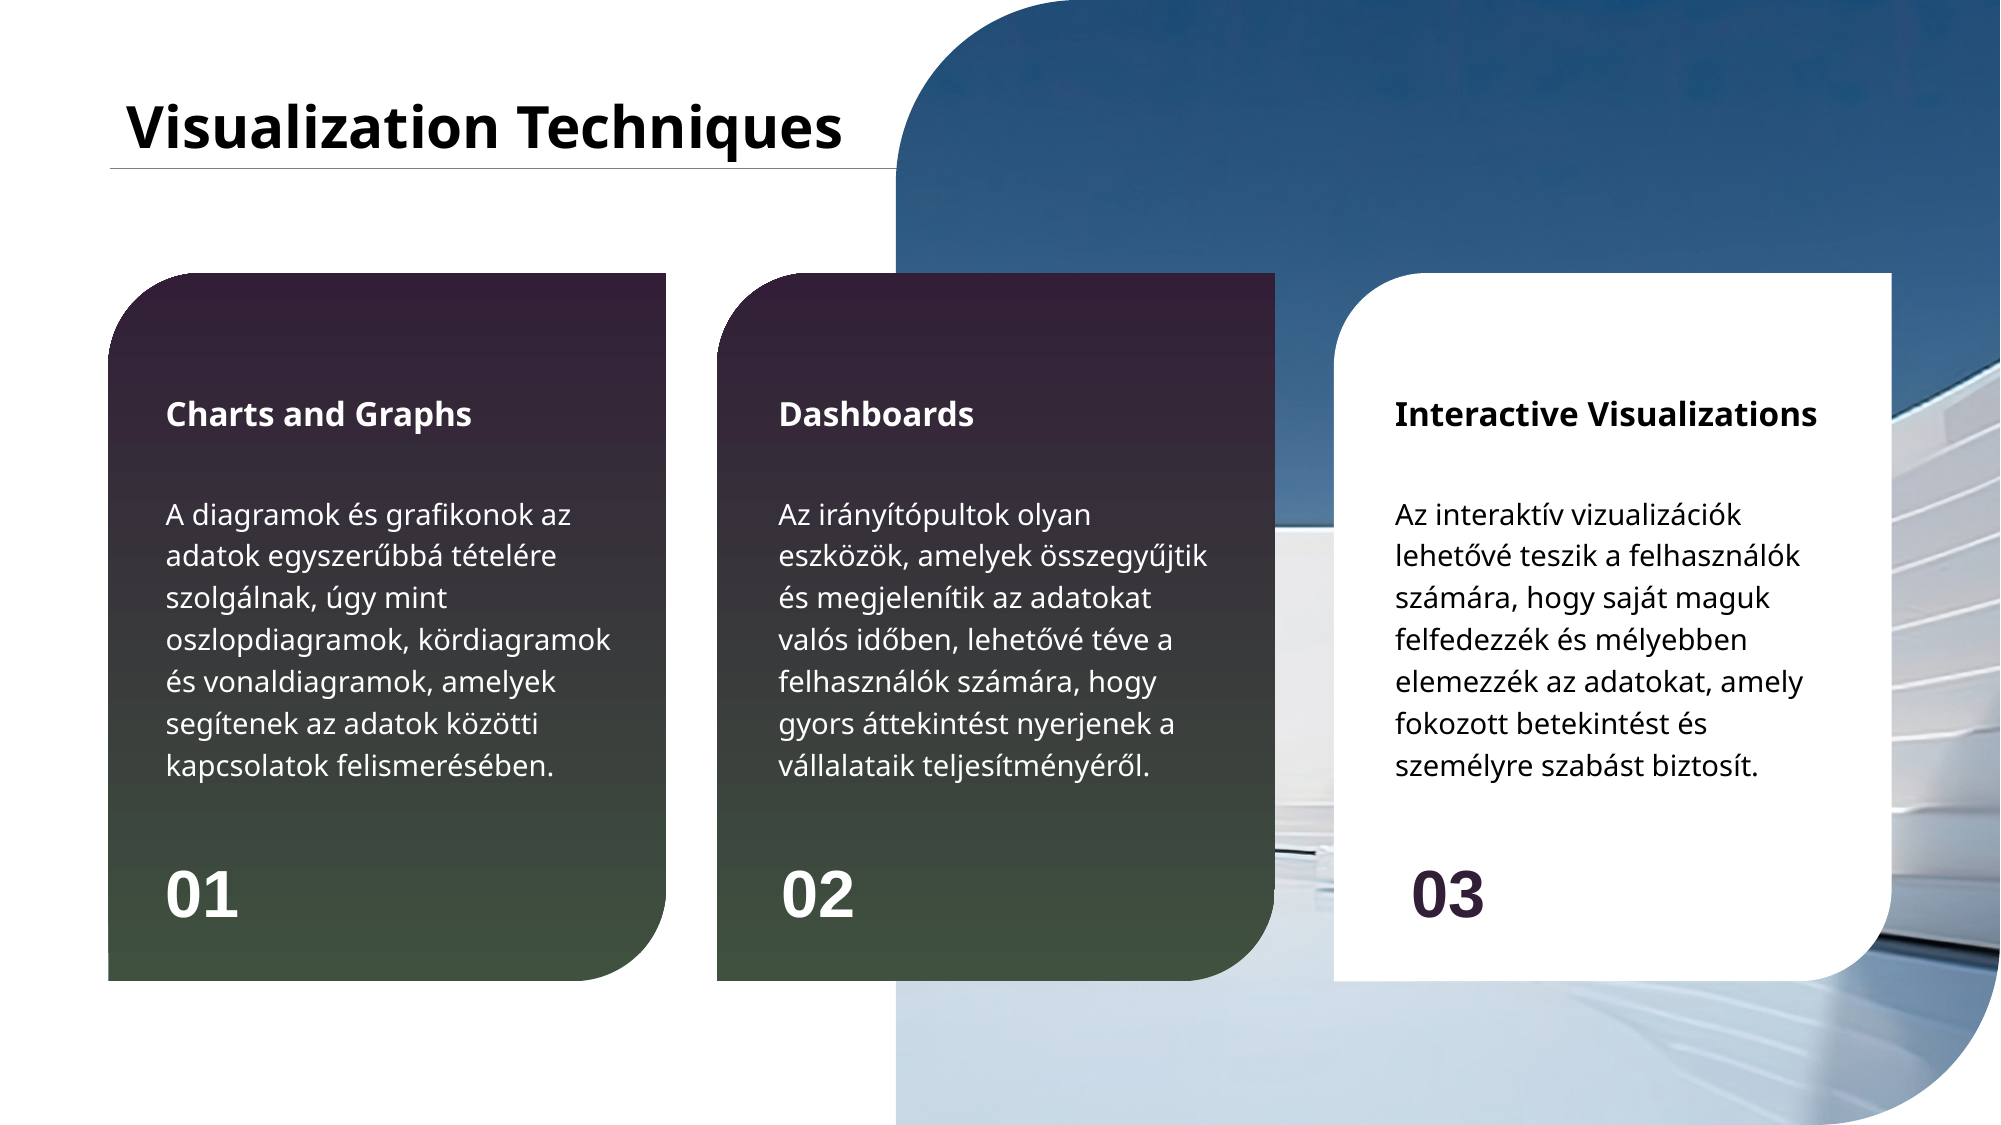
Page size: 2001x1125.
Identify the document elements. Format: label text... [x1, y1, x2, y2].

text_box Interactive Visualizations [1380, 385, 1862, 441]
text_box 02 [766, 842, 871, 939]
text_box A diagramok és grafikonok az adatok egyszerűbbá tételére szolgálnak, úgy mint oszlopdiagramok, kördiagramok és vonaldiagramok, amelyek segítenek az adatok közötti kapcsolatok felismerésében. [150, 481, 633, 790]
text_box Visualization Techniques [111, 0, 1892, 169]
text_box Charts and Graphs [150, 385, 633, 441]
text_box [716, 0, 2000, 1125]
text_box Az interaktív vizualizációk lehetővé teszik a felhasználók számára, hogy saját maguk felfedezzék és mélyebben elemezzék az adatokat, amely fokozott betekintést és személyre szabást biztosít. [1380, 481, 1862, 790]
text_box Az irányítópultok olyan eszközök, amelyek összegyűjtik és megjelenítik az adatokat valós időben, lehetővé téve a felhasználók számára, hogy gyors áttekintést nyerjenek a vállalataik teljesítményéről. [763, 481, 1245, 790]
text_box 01 [150, 842, 256, 939]
text_box [108, 273, 667, 982]
text_box 03 [1396, 842, 1501, 939]
text_box Dashboards [763, 385, 1245, 441]
